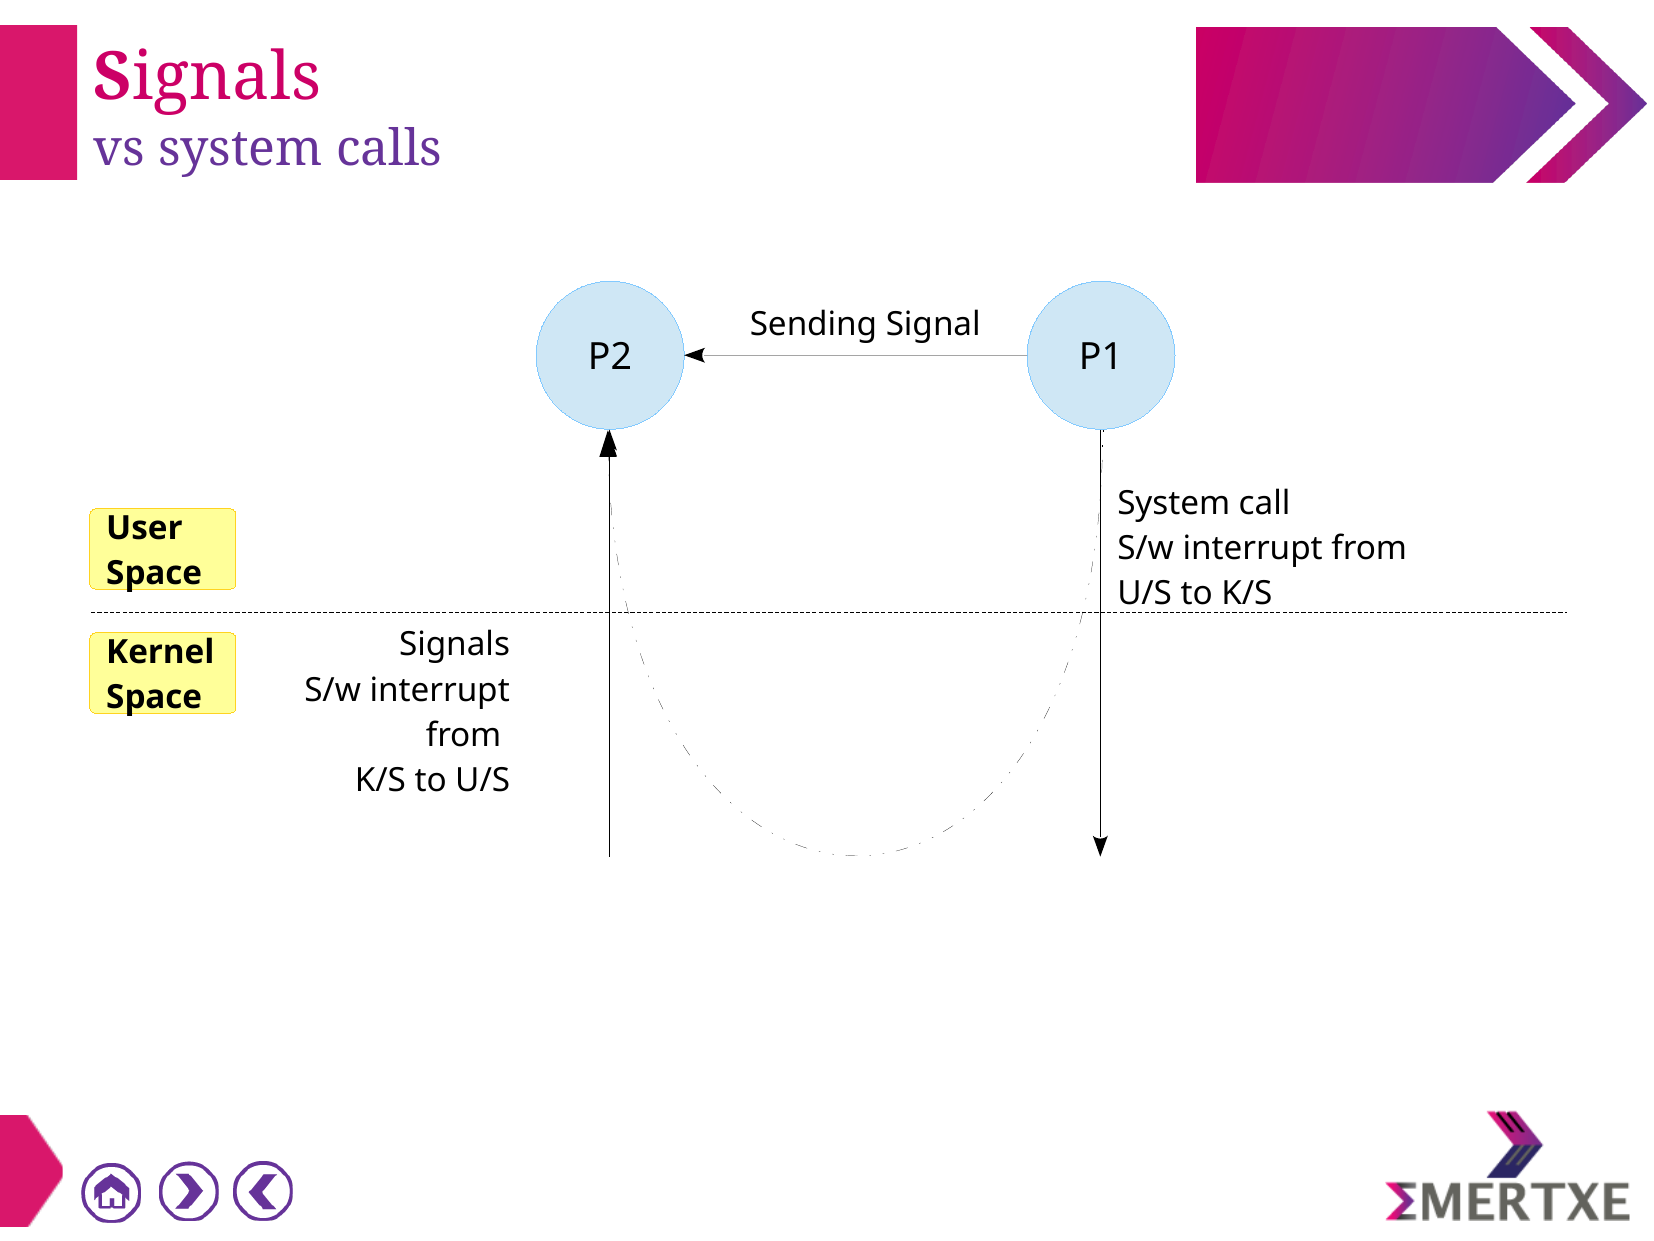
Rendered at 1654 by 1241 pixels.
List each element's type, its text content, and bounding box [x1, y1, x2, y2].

text_box User Space [89, 508, 236, 590]
title Signals vs system calls [93, 2, 1571, 210]
text_box Sending Signal [735, 292, 1012, 349]
text_box Kernel Space [89, 632, 236, 714]
picture [233, 1161, 293, 1221]
picture [81, 1163, 141, 1223]
text_box Signals S/w interrupt from K/S to U/S [289, 612, 609, 782]
text_box P2 [536, 281, 685, 430]
picture [159, 1161, 219, 1221]
text_box System call S/w interrupt from U/S to K/S [1102, 471, 1447, 612]
picture [1571, 27, 1647, 183]
picture [1385, 1107, 1631, 1221]
text_box P1 [1027, 281, 1176, 430]
